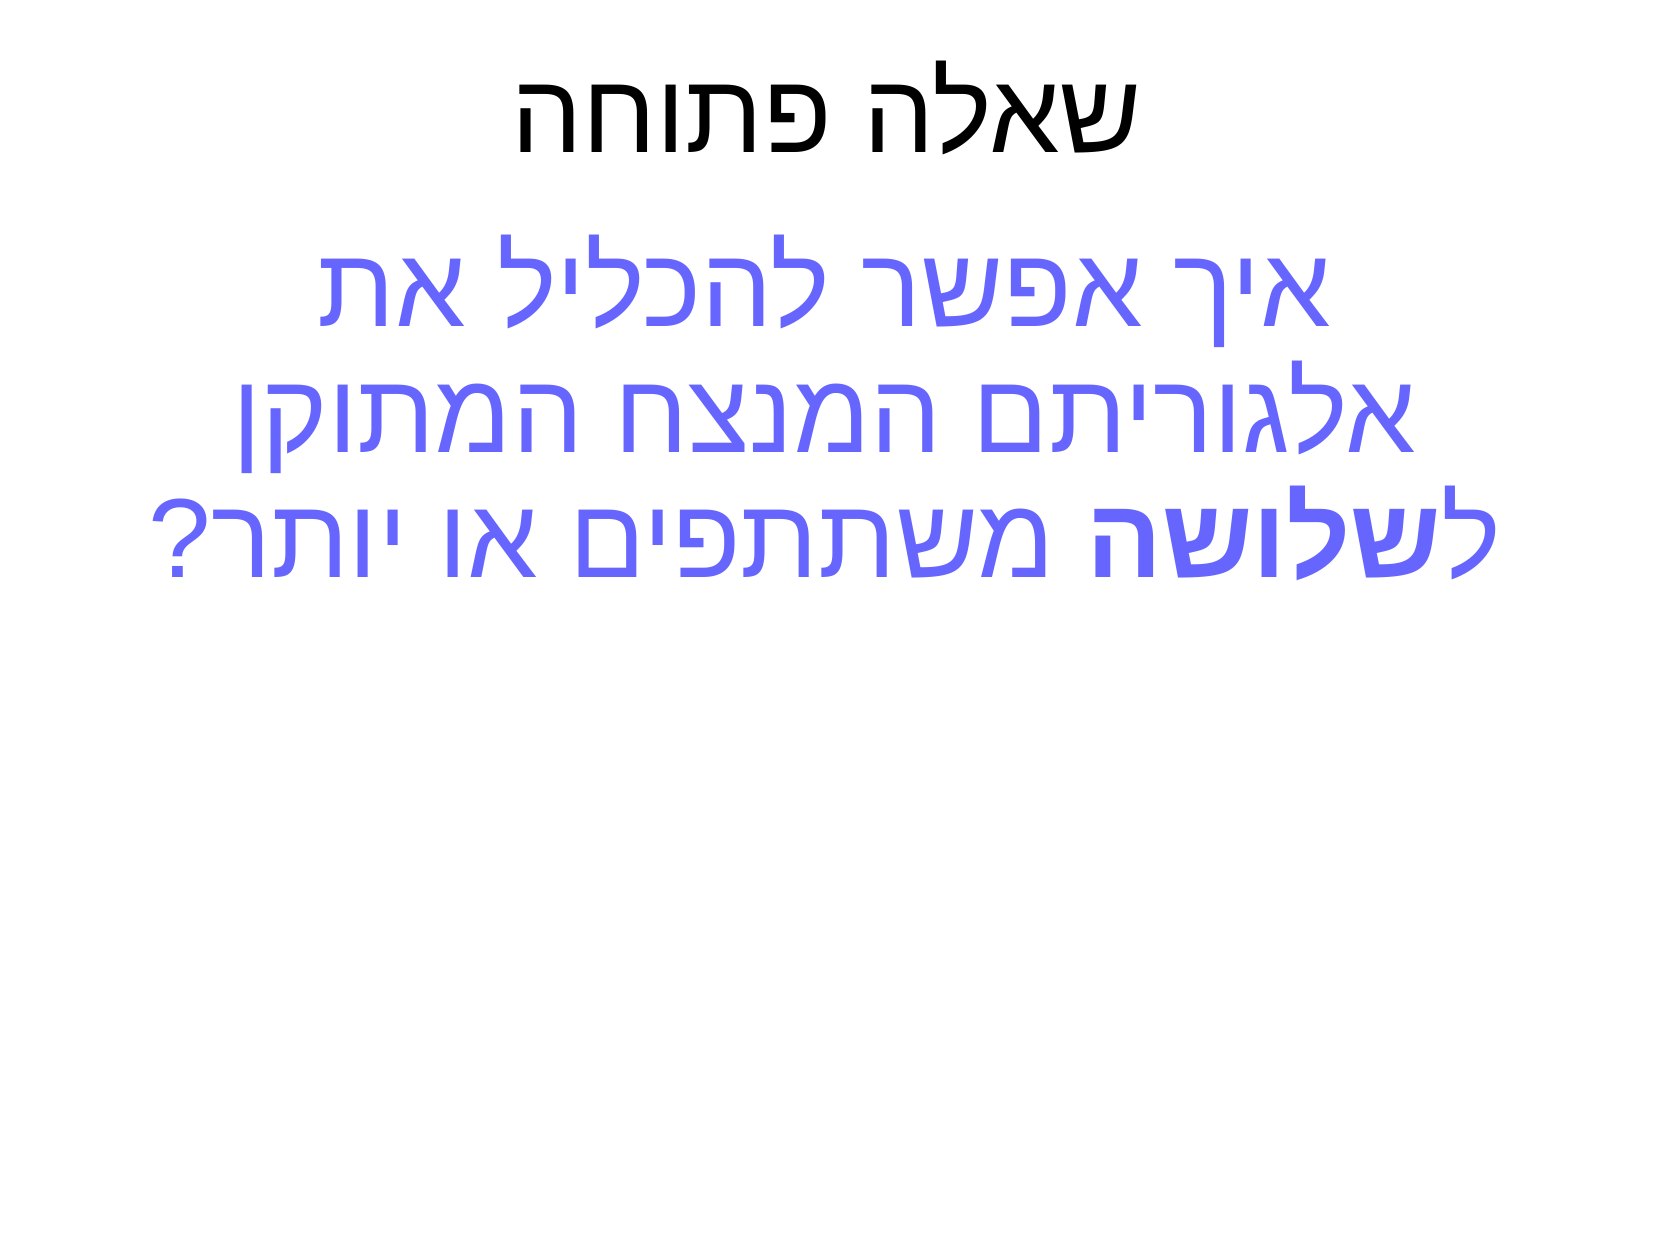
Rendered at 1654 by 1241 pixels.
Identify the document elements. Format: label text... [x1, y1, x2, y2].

list איך אפשר להכליל את אלגוריתם המנצח המתוקן לשלושה משתתפים או יותר? [15, 225, 1636, 1216]
title שאלה פתוחה [0, 32, 1654, 196]
